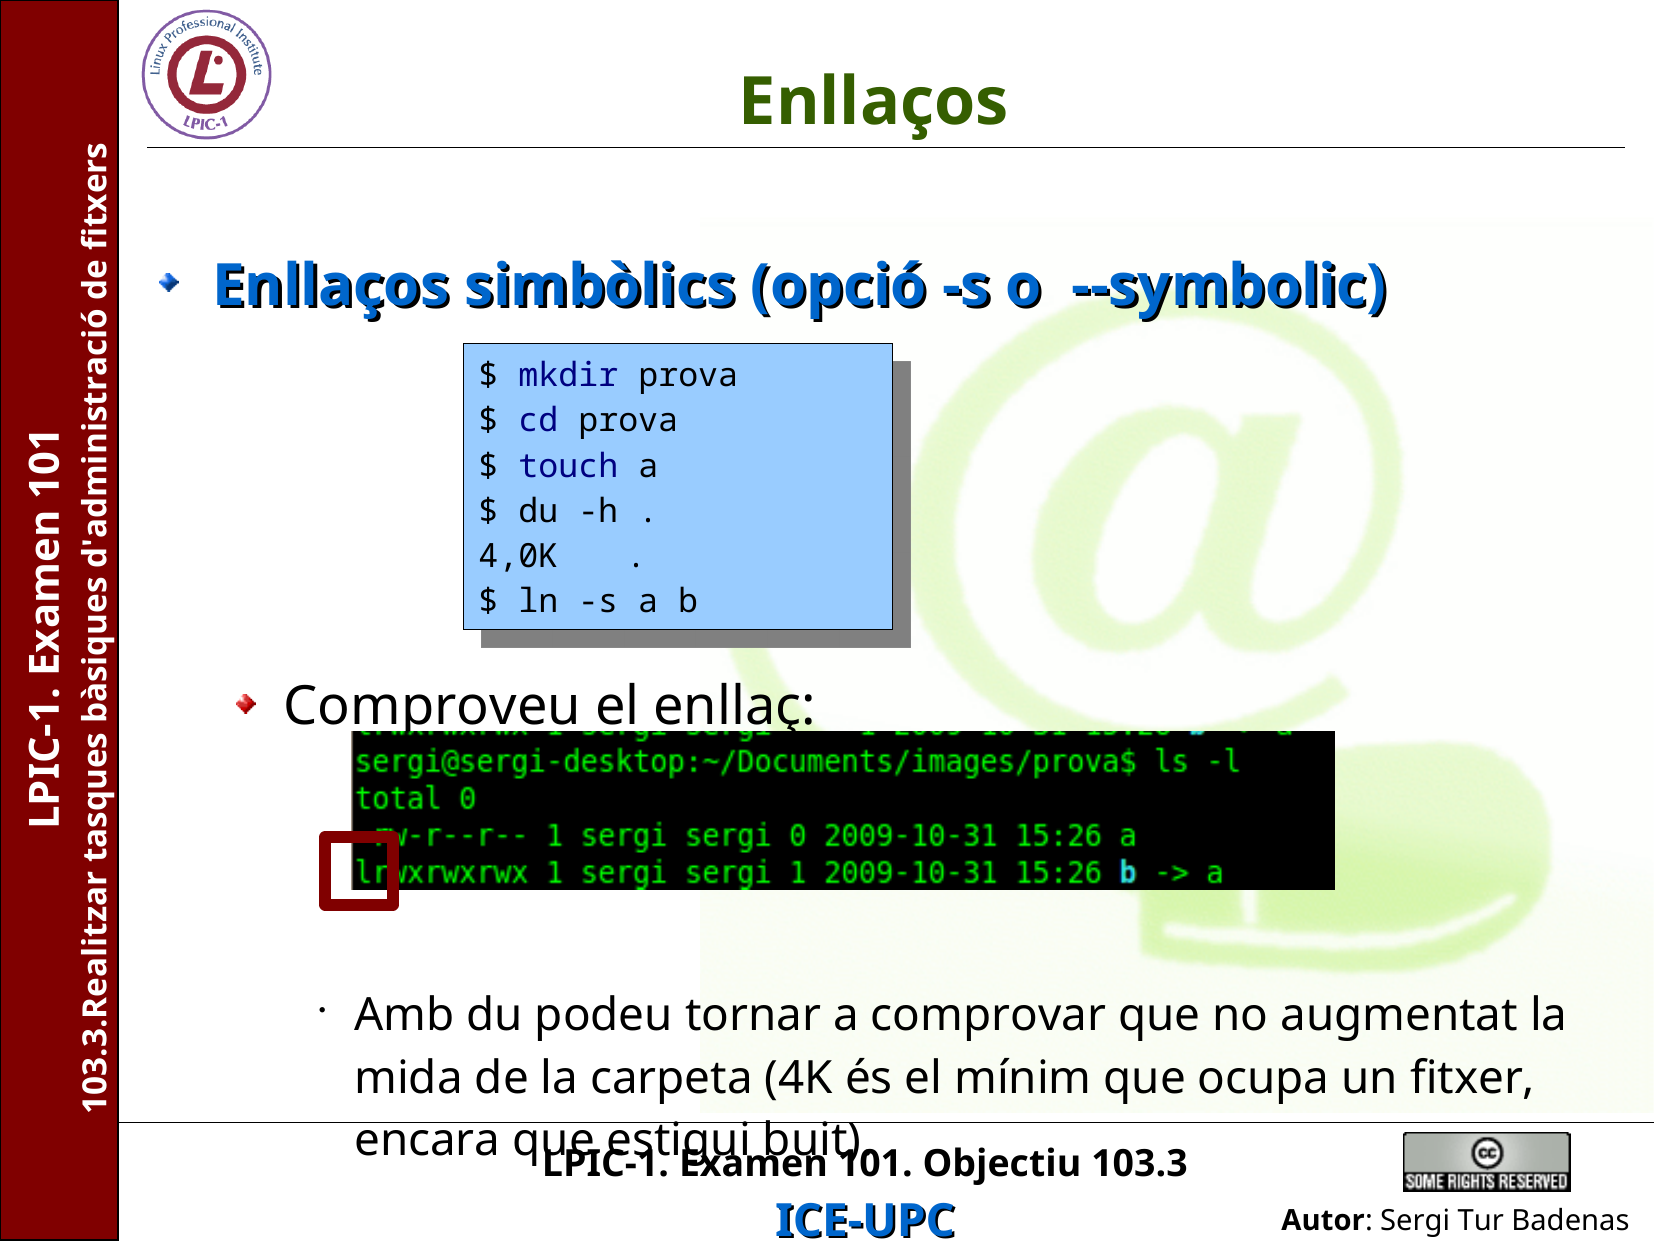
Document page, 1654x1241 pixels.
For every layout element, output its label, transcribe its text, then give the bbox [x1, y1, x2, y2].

picture [351, 843, 387, 890]
text_box $ mkdir prova $ cd prova $ touch a $ du -h . 4,0K . $ ln -s a b [463, 343, 893, 599]
picture [1403, 1132, 1571, 1192]
picture [700, 217, 1654, 1113]
picture [1255, 1083, 1267, 1090]
picture [1349, 1083, 1361, 1090]
list Enllaços simbòlics (opció -s o --symbolic) Comproveu el enllaç: Amb du podeu tornar a comprovar que no augmentat la mida de la carpeta (4K és el mínim que ocupa un fitxer, encara que estigui buit). [141, 242, 1630, 1083]
picture [1110, 1083, 1123, 1090]
picture [1204, 1083, 1218, 1090]
picture [1283, 1083, 1296, 1090]
title Enllaços [129, 56, 1619, 141]
picture [1309, 1083, 1321, 1090]
picture [733, 1083, 745, 1090]
picture [135, 5, 277, 56]
picture [1139, 1083, 1151, 1090]
picture [351, 731, 1335, 890]
